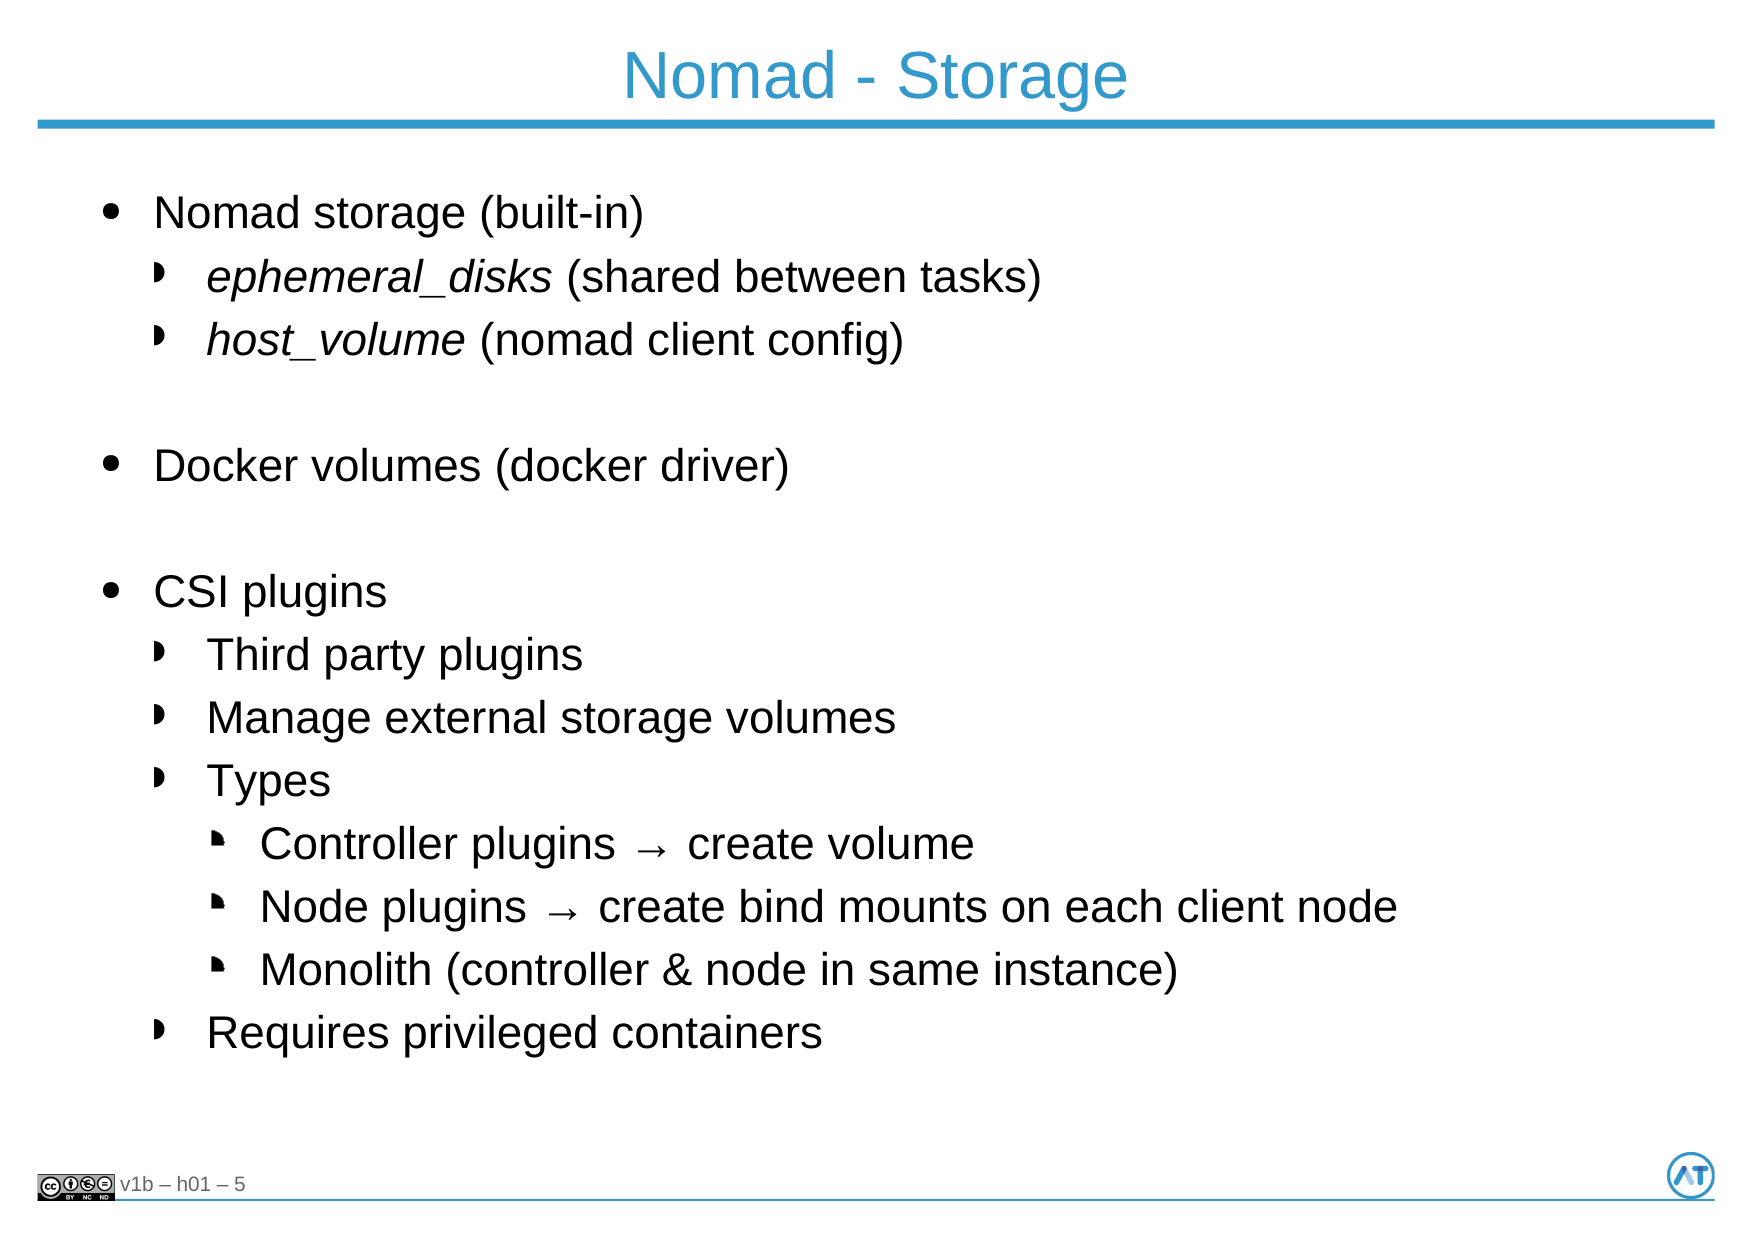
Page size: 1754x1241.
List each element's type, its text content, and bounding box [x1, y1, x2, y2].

text_box Nomad storage (built-in) ephemeral_disks (shared between tasks) host_volume (nomad client config) Docker volumes (docker driver) CSI plugins Third party plugins Manage external storage volumes Types Controller plugins → create volume Node plugins → create bind mounts on each client node Monolith (controller & node in same instance) Requires privileged containers [82, 187, 1501, 1064]
text_box Nomad - Storage [37, 38, 1715, 122]
picture [37, 1174, 115, 1201]
picture [1667, 1152, 1715, 1199]
